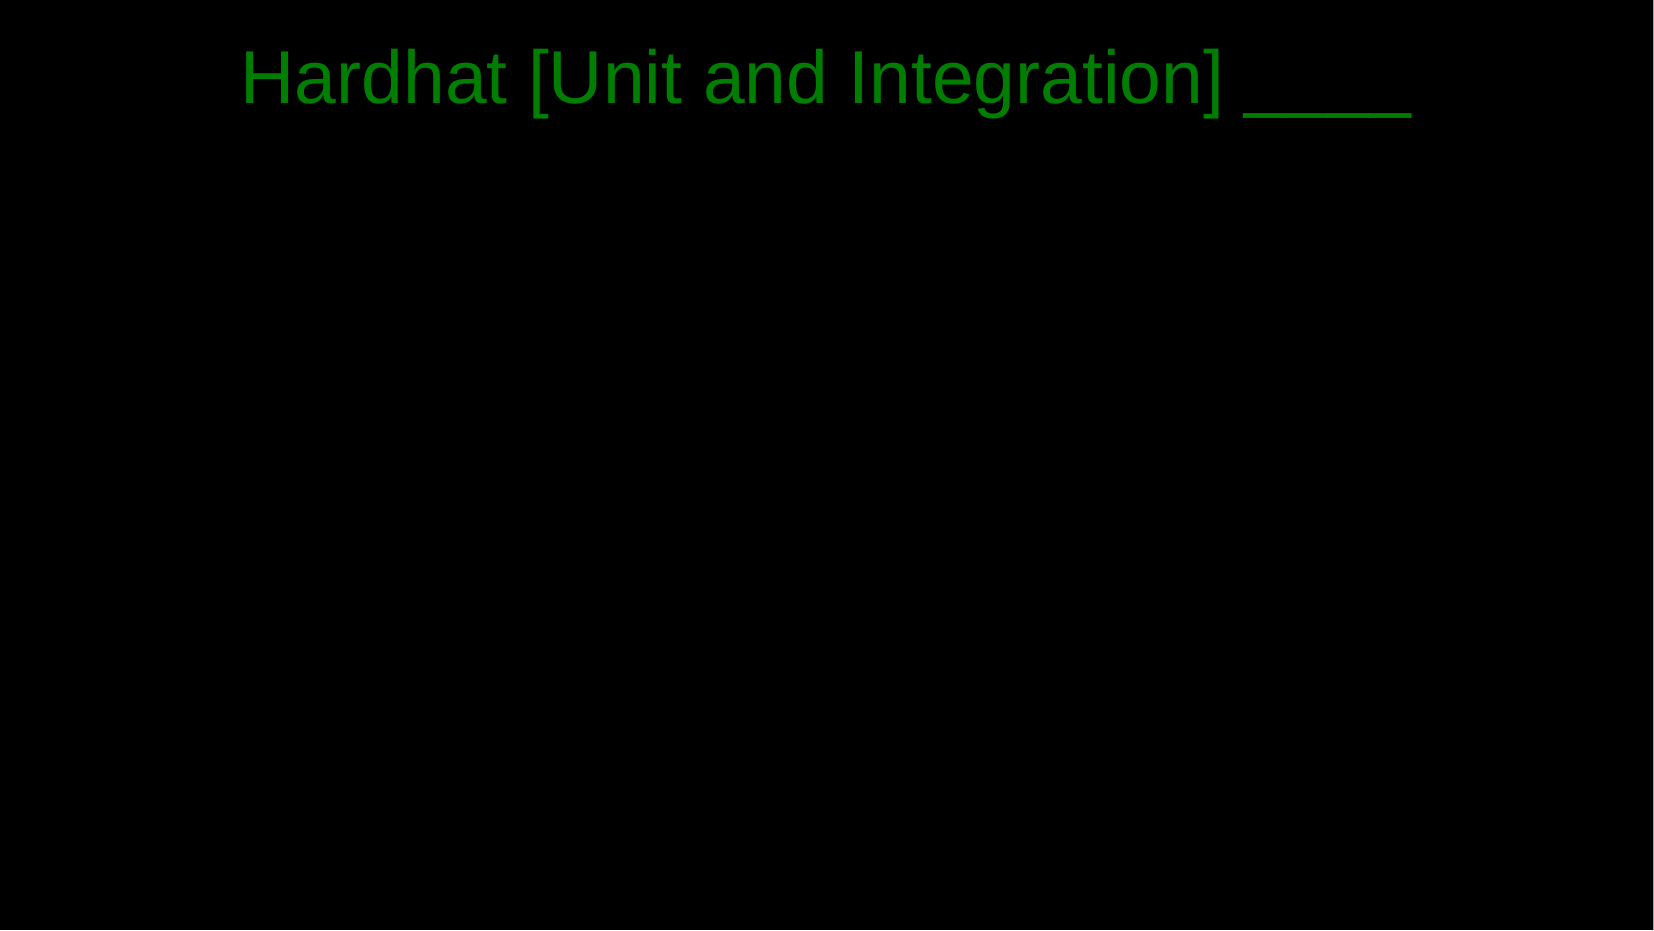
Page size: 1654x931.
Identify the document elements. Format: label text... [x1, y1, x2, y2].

title Hardhat [Unit and Integration] ____ [0, 0, 1654, 156]
